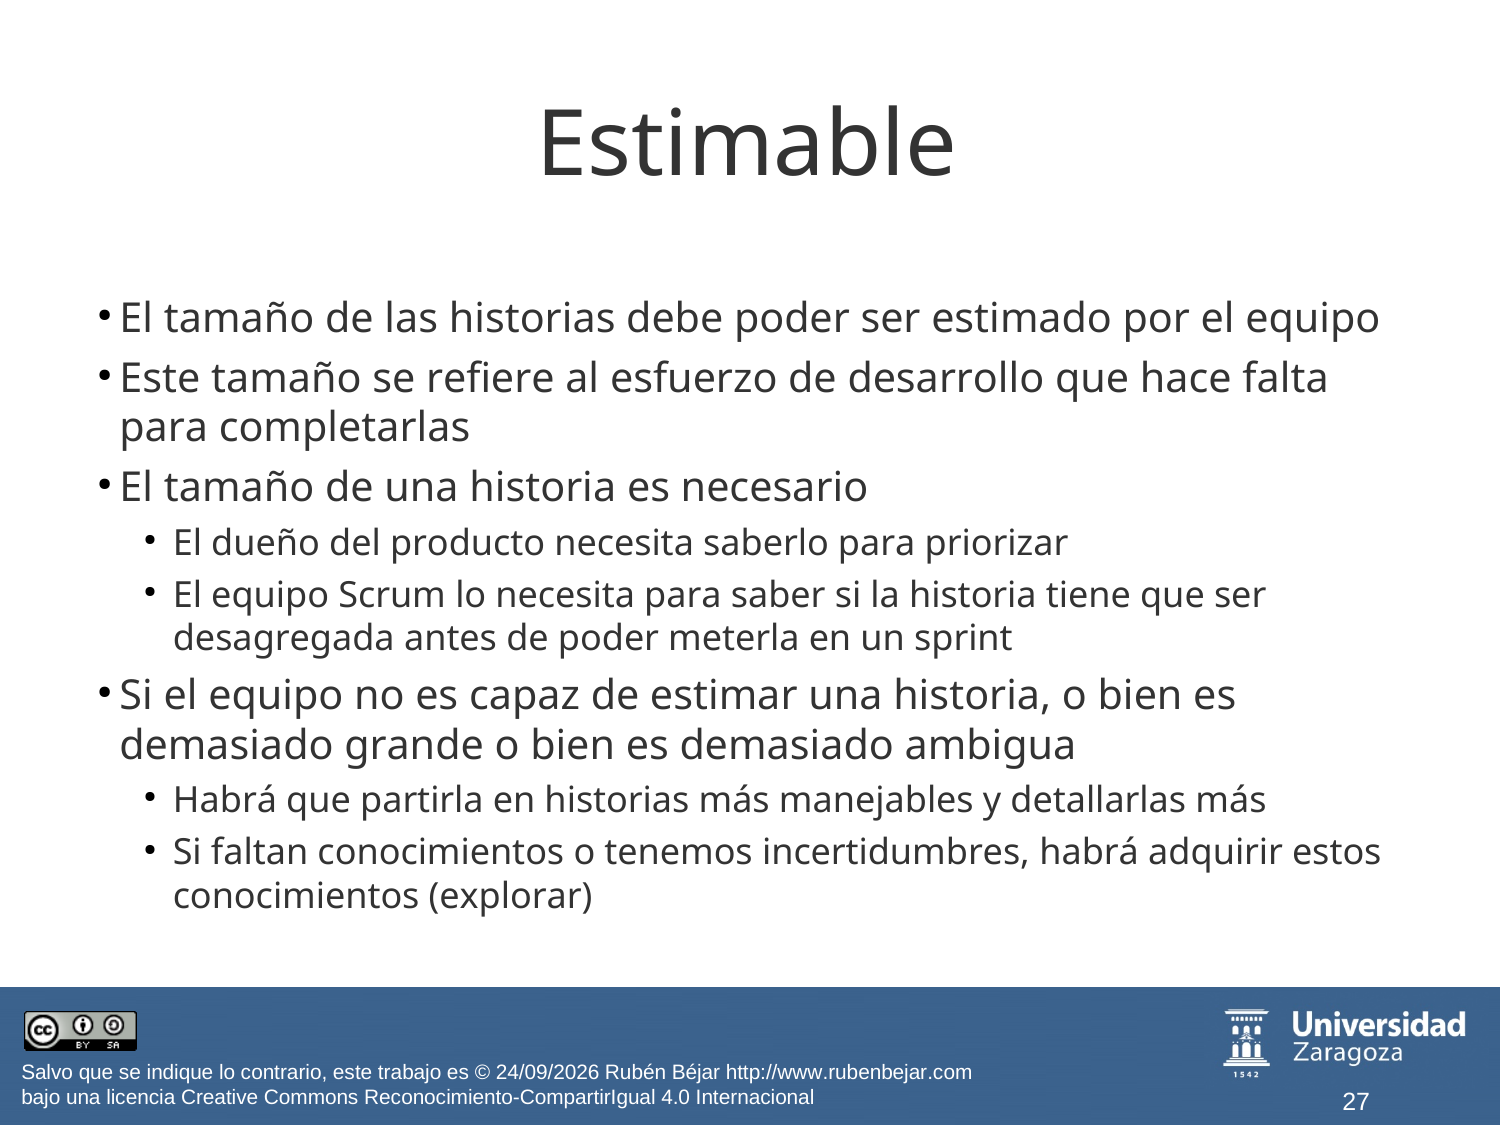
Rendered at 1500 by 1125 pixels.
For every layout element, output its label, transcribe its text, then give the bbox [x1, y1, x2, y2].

list El tamaño de las historias debe poder ser estimado por el equipo Este tamaño se refiere al esfuerzo de desarrollo que hace falta para completarlas El tamaño de una historia es necesario El dueño del producto necesita saberlo para priorizar El equipo Scrum lo necesita para saber si la historia tiene que ser desagregada antes de poder meterla en un sprint Si el equipo no es capaz de estimar una historia, o bien es demasiado grande o bien es demasiado ambigua Habrá que partirla en historias más manejables y detallarlas más Si faltan conocimientos o tenemos incertidumbres, habrá adquirir estos conocimientos (explorar) [82, 283, 1418, 957]
picture [0, 987, 1500, 1125]
title Estimable [74, 21, 1420, 257]
